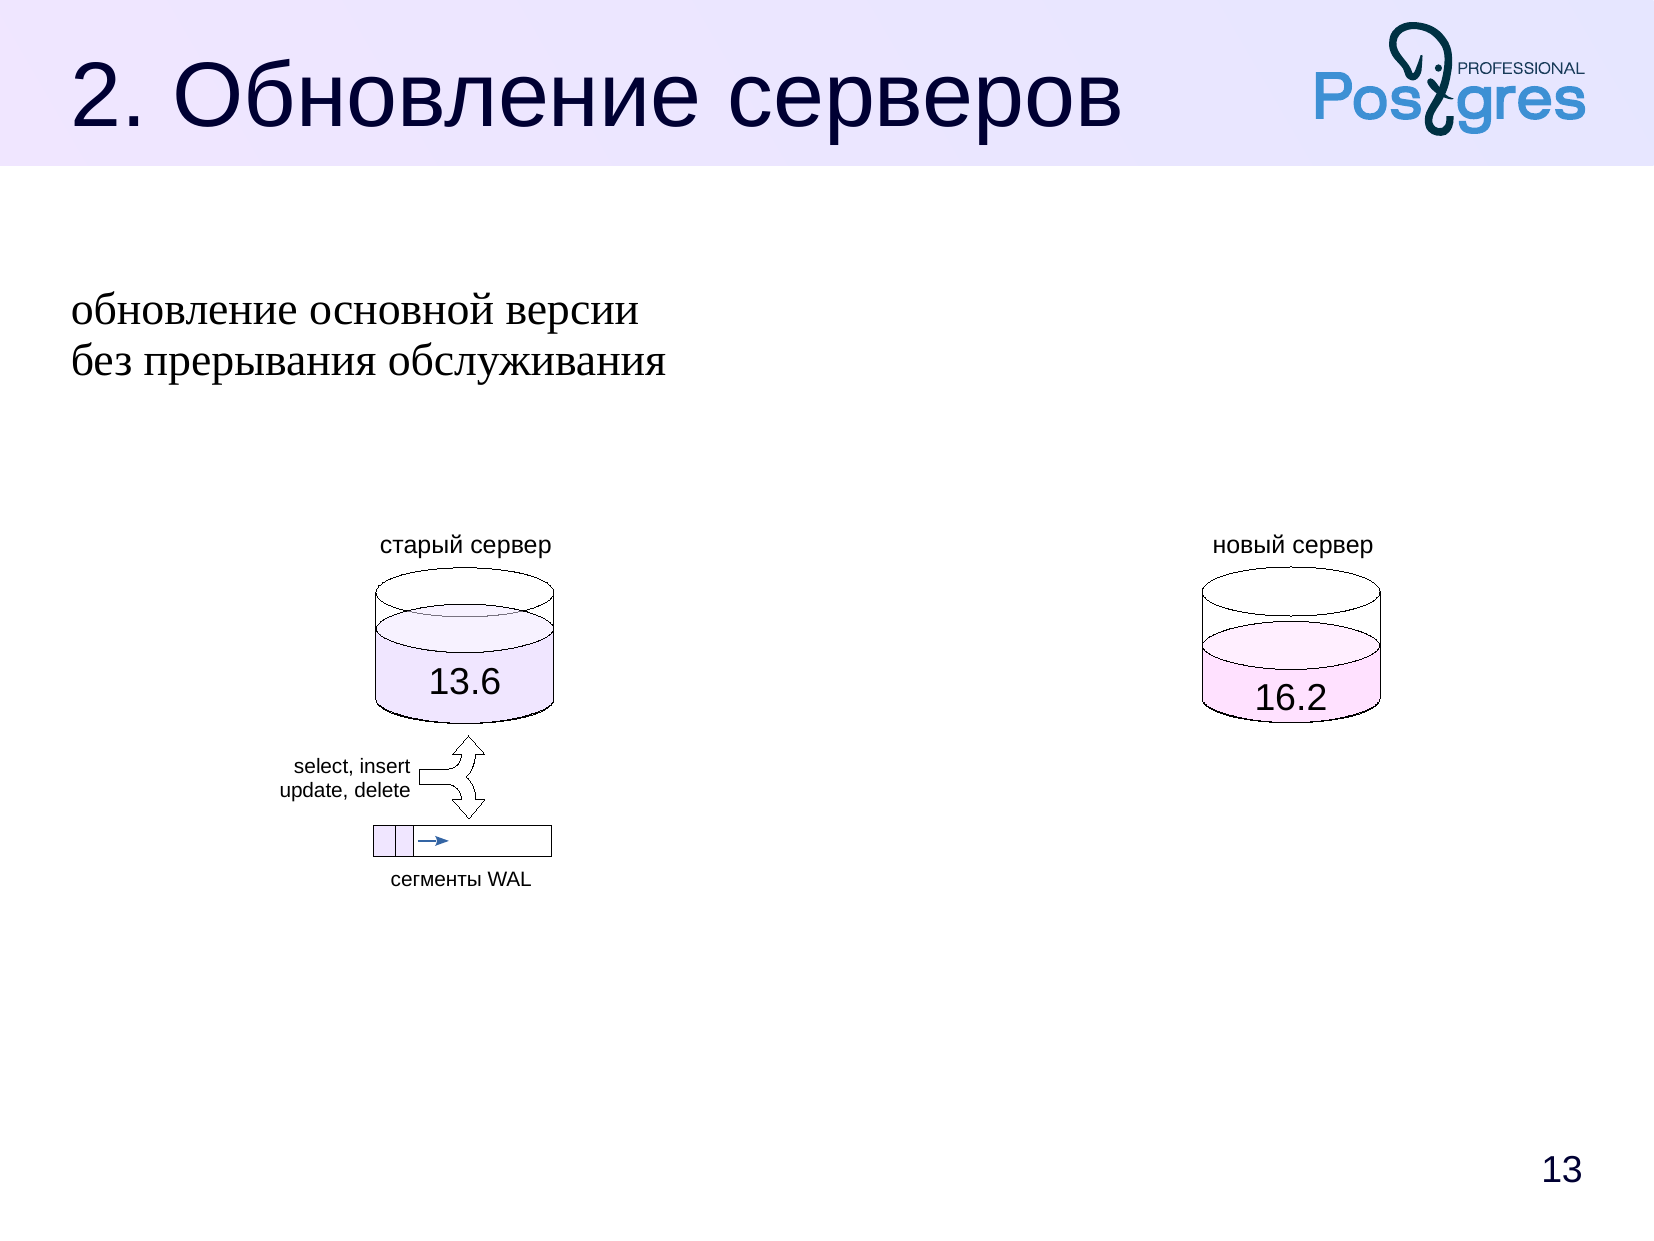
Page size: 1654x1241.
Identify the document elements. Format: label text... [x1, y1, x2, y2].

text_box 13.6 [413, 652, 527, 710]
text_box [375, 595, 554, 724]
text_box новый сервер [1197, 523, 1389, 595]
text_box [426, 735, 485, 819]
text_box 16.2 [1239, 668, 1343, 726]
list обновление основной версии без прерывания обслуживания [70, 283, 1583, 1134]
title 2. Обновление серверов [70, 43, 1241, 147]
text_box старый сервер [365, 523, 567, 595]
text_box сегменты WAL [375, 860, 548, 899]
text_box [374, 826, 414, 856]
text_box [1202, 595, 1381, 719]
text_box select, insert update, delete [264, 747, 426, 810]
